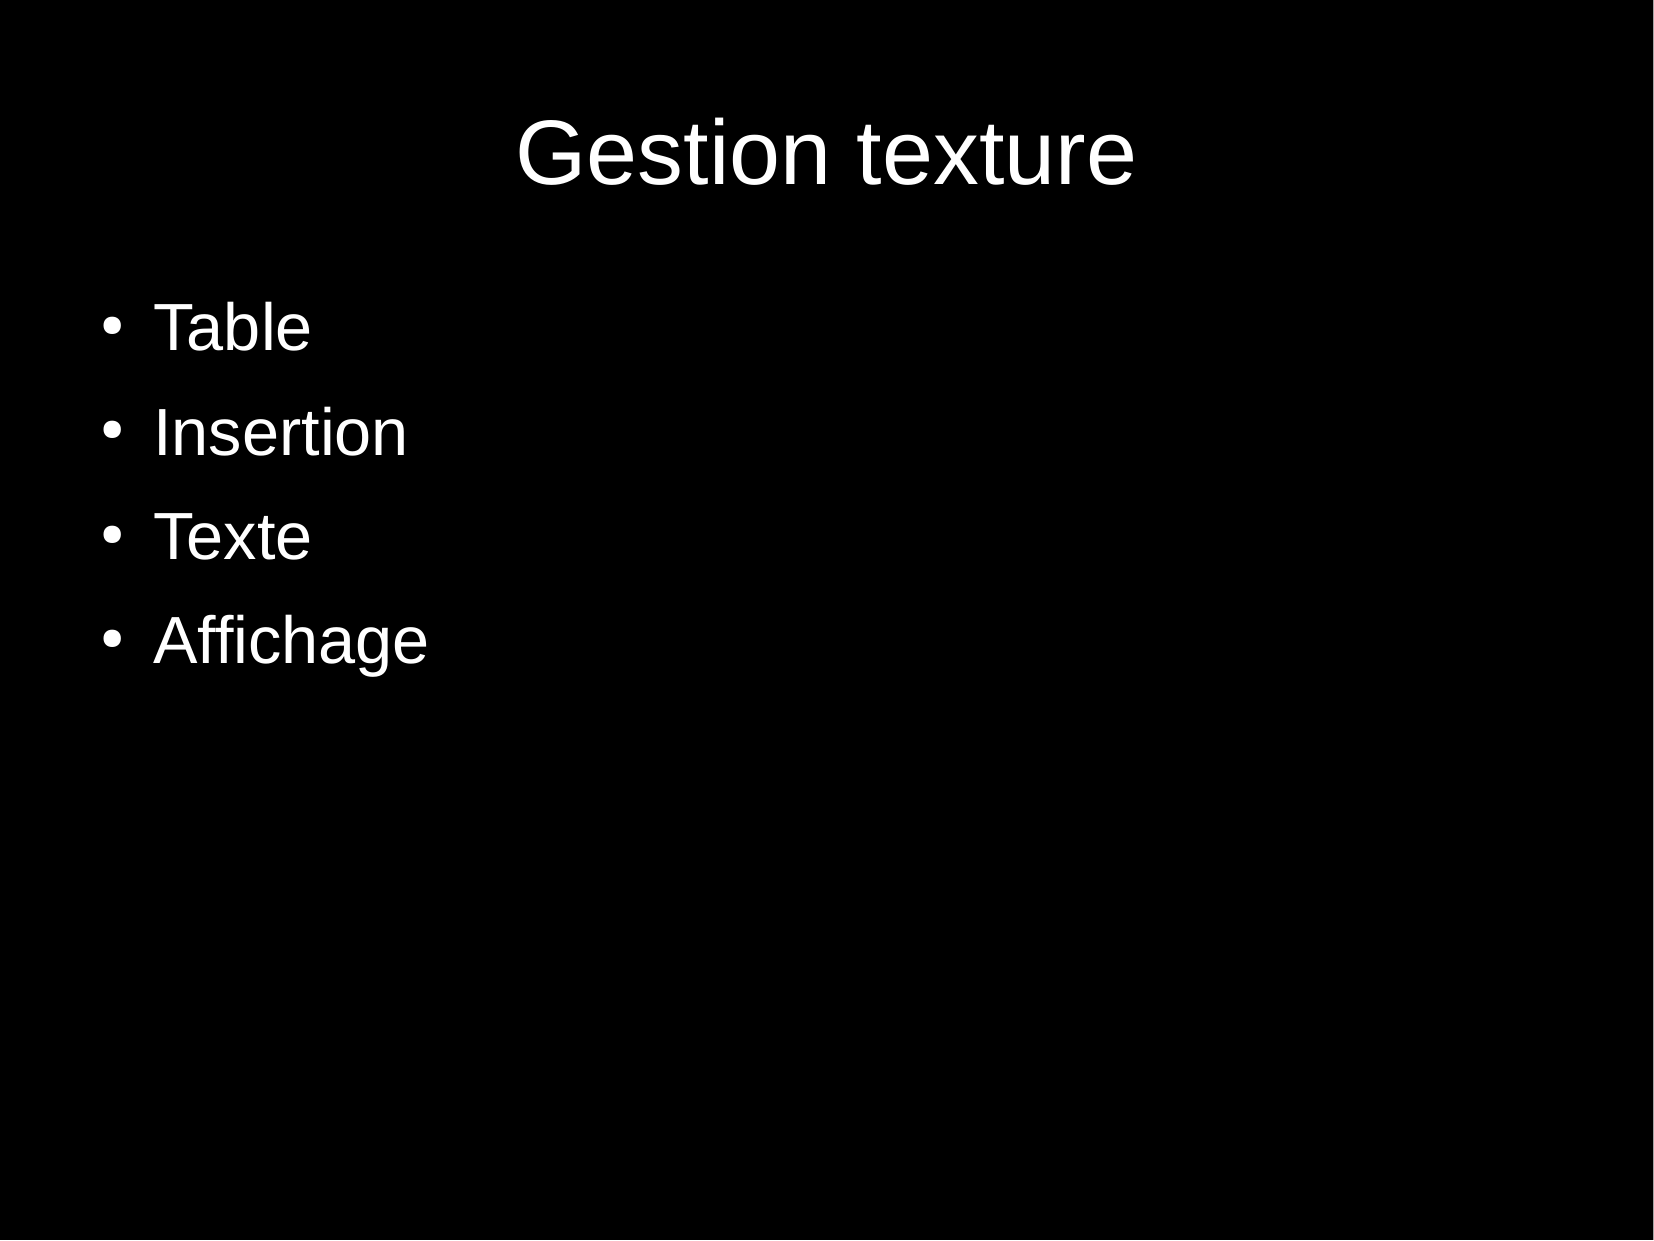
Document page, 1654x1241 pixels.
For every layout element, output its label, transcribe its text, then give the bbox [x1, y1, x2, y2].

list Table Insertion Texte Affichage [82, 290, 1571, 1109]
title Gestion texture [82, 49, 1571, 257]
